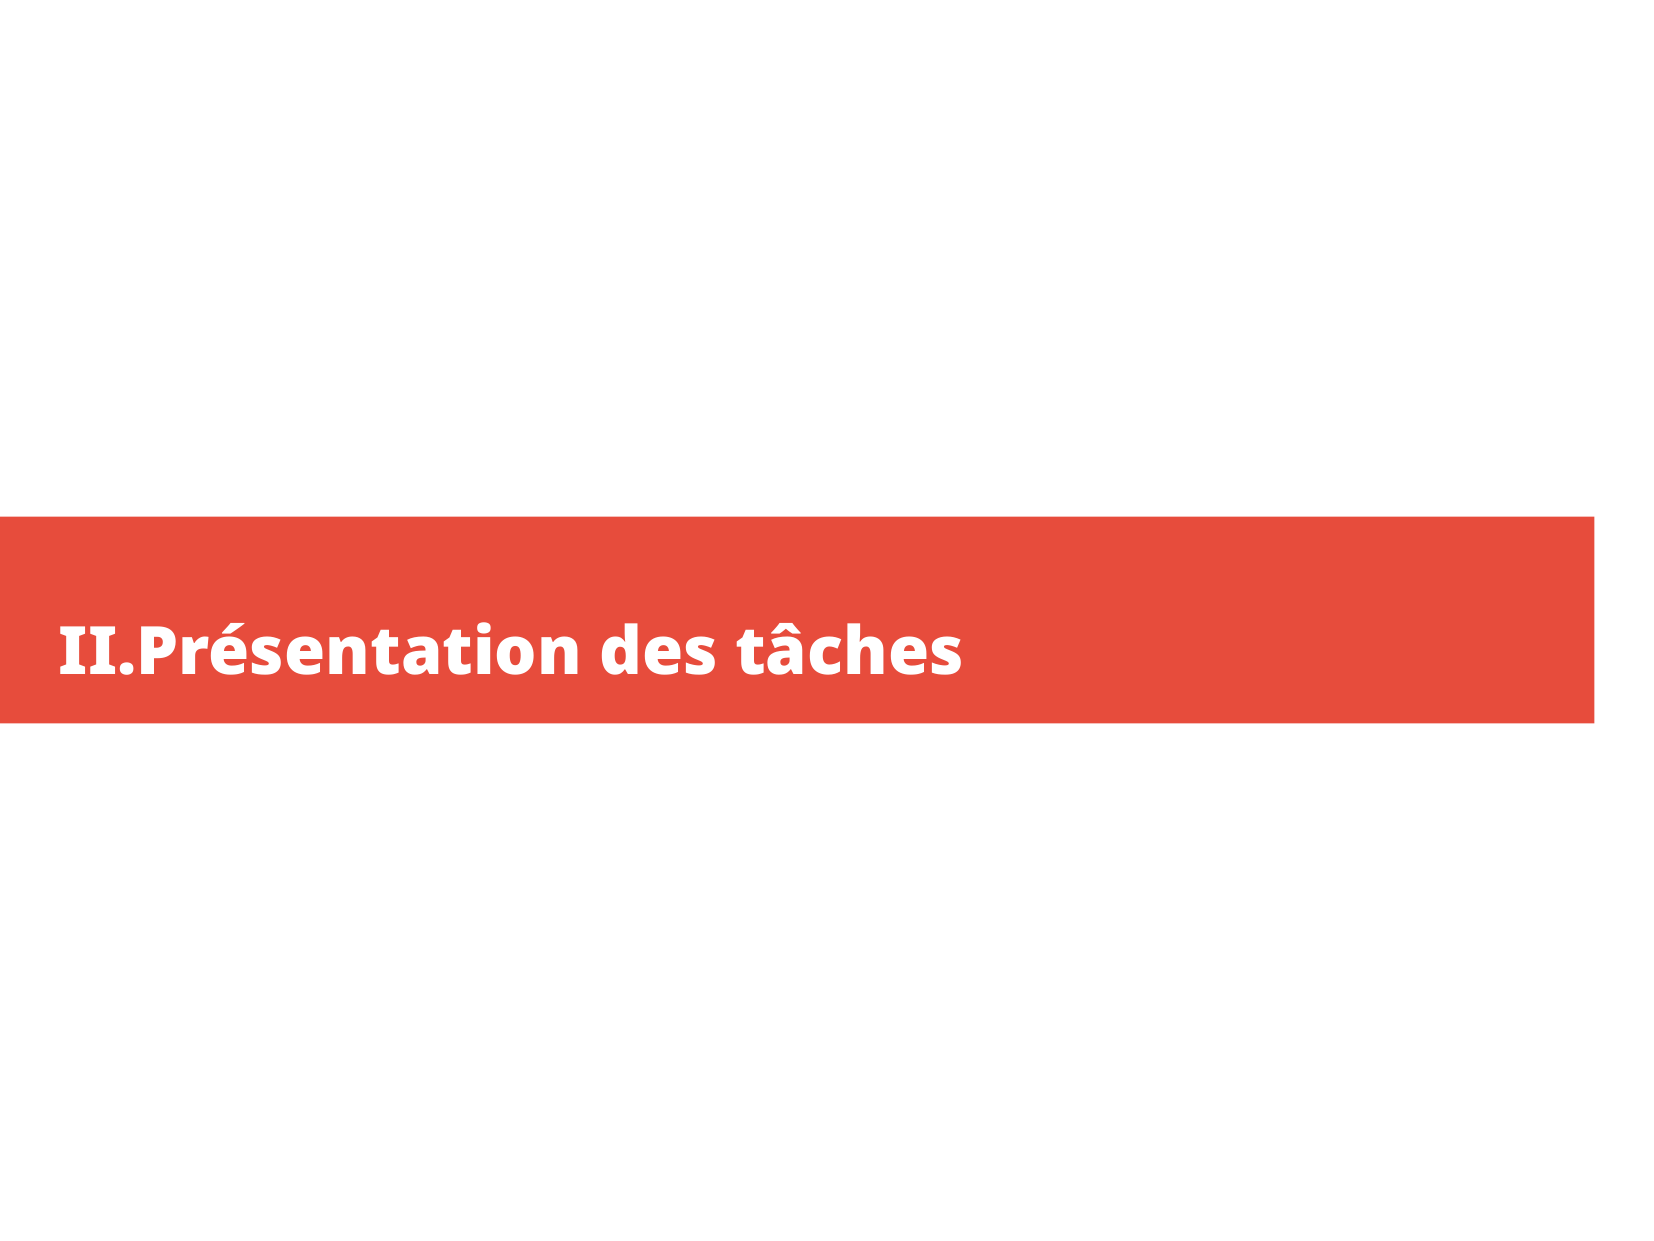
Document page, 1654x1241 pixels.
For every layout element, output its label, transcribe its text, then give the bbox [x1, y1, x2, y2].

title II.Présentation des tâches [59, 546, 1595, 694]
